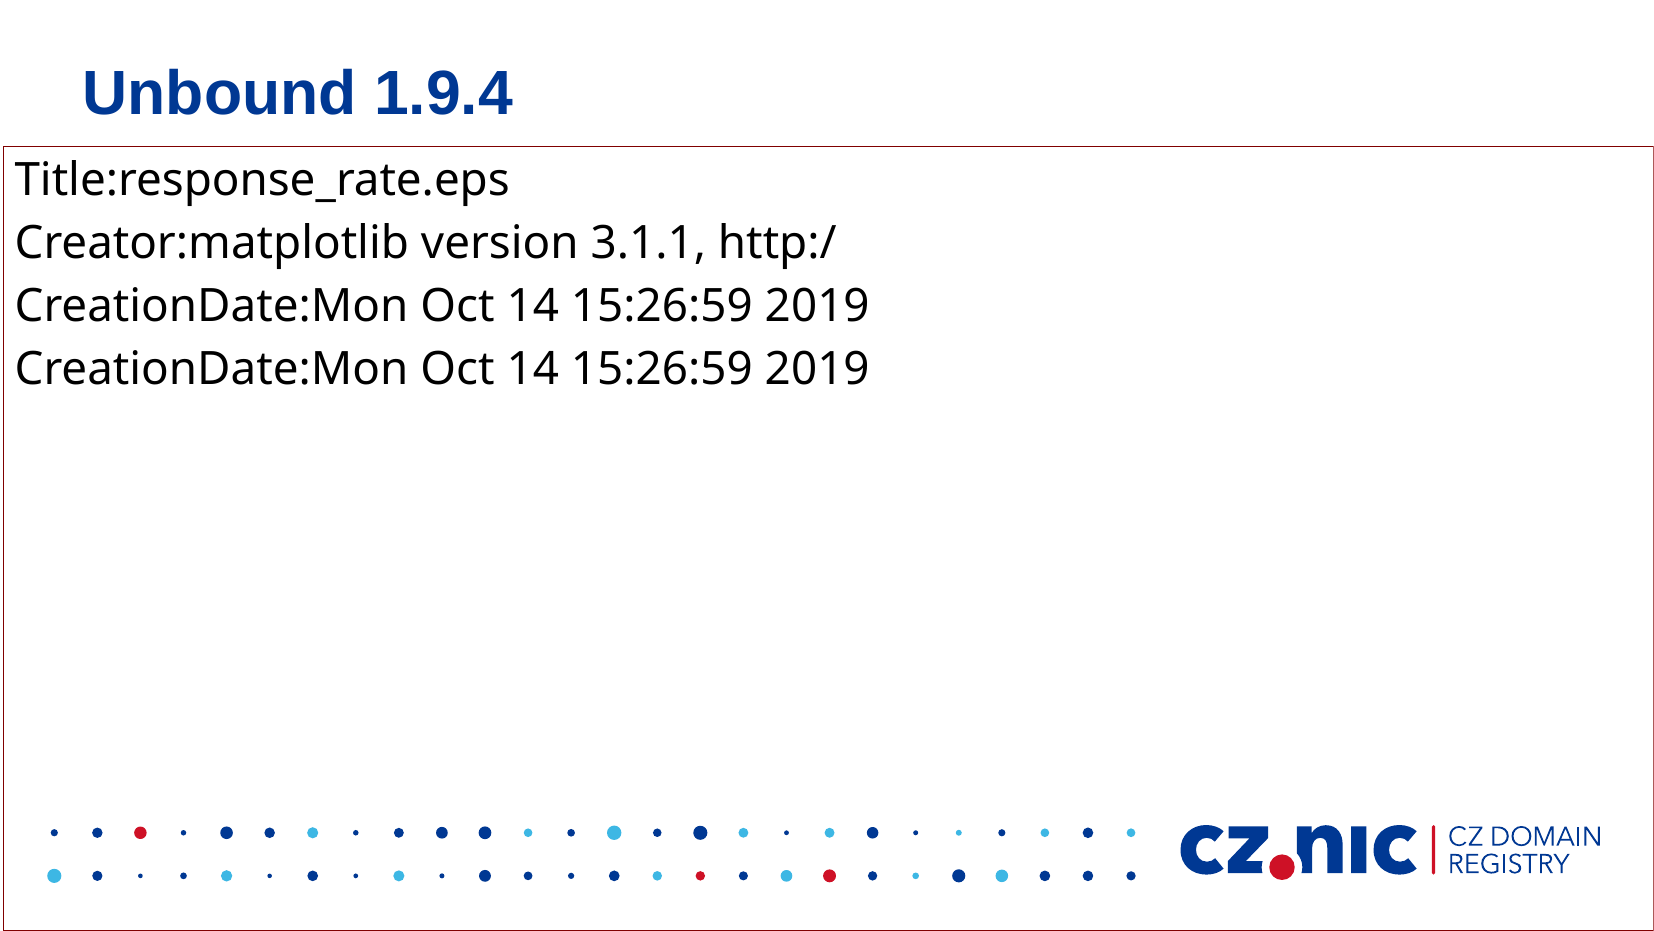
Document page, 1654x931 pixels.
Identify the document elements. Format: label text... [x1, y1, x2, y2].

title Unbound 1.9.4 [82, 23, 1642, 143]
picture [0, 143, 1654, 931]
